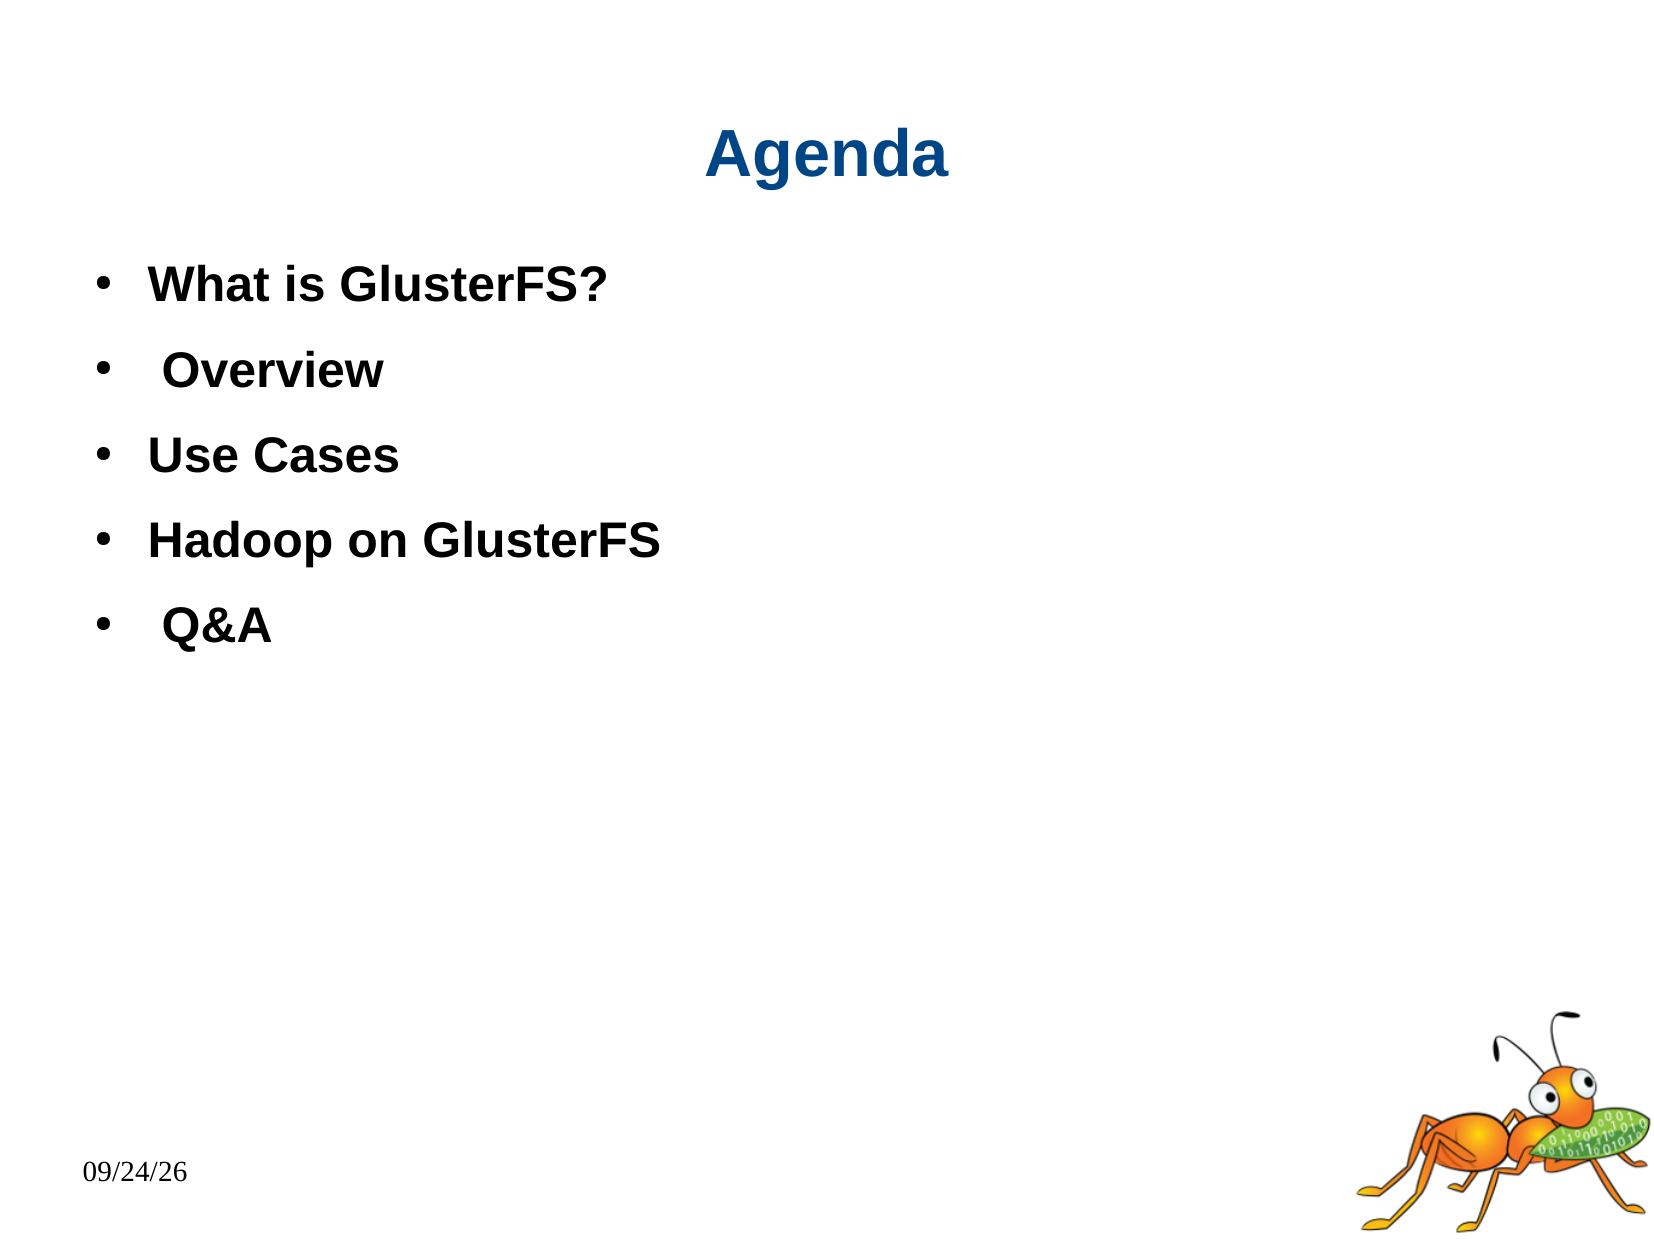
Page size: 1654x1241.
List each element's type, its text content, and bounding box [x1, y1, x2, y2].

title Agenda [82, 49, 1571, 257]
list What is GlusterFS? Overview Use Cases Hadoop on GlusterFS Q&A [76, 256, 1565, 961]
picture [1353, 1009, 1654, 1235]
